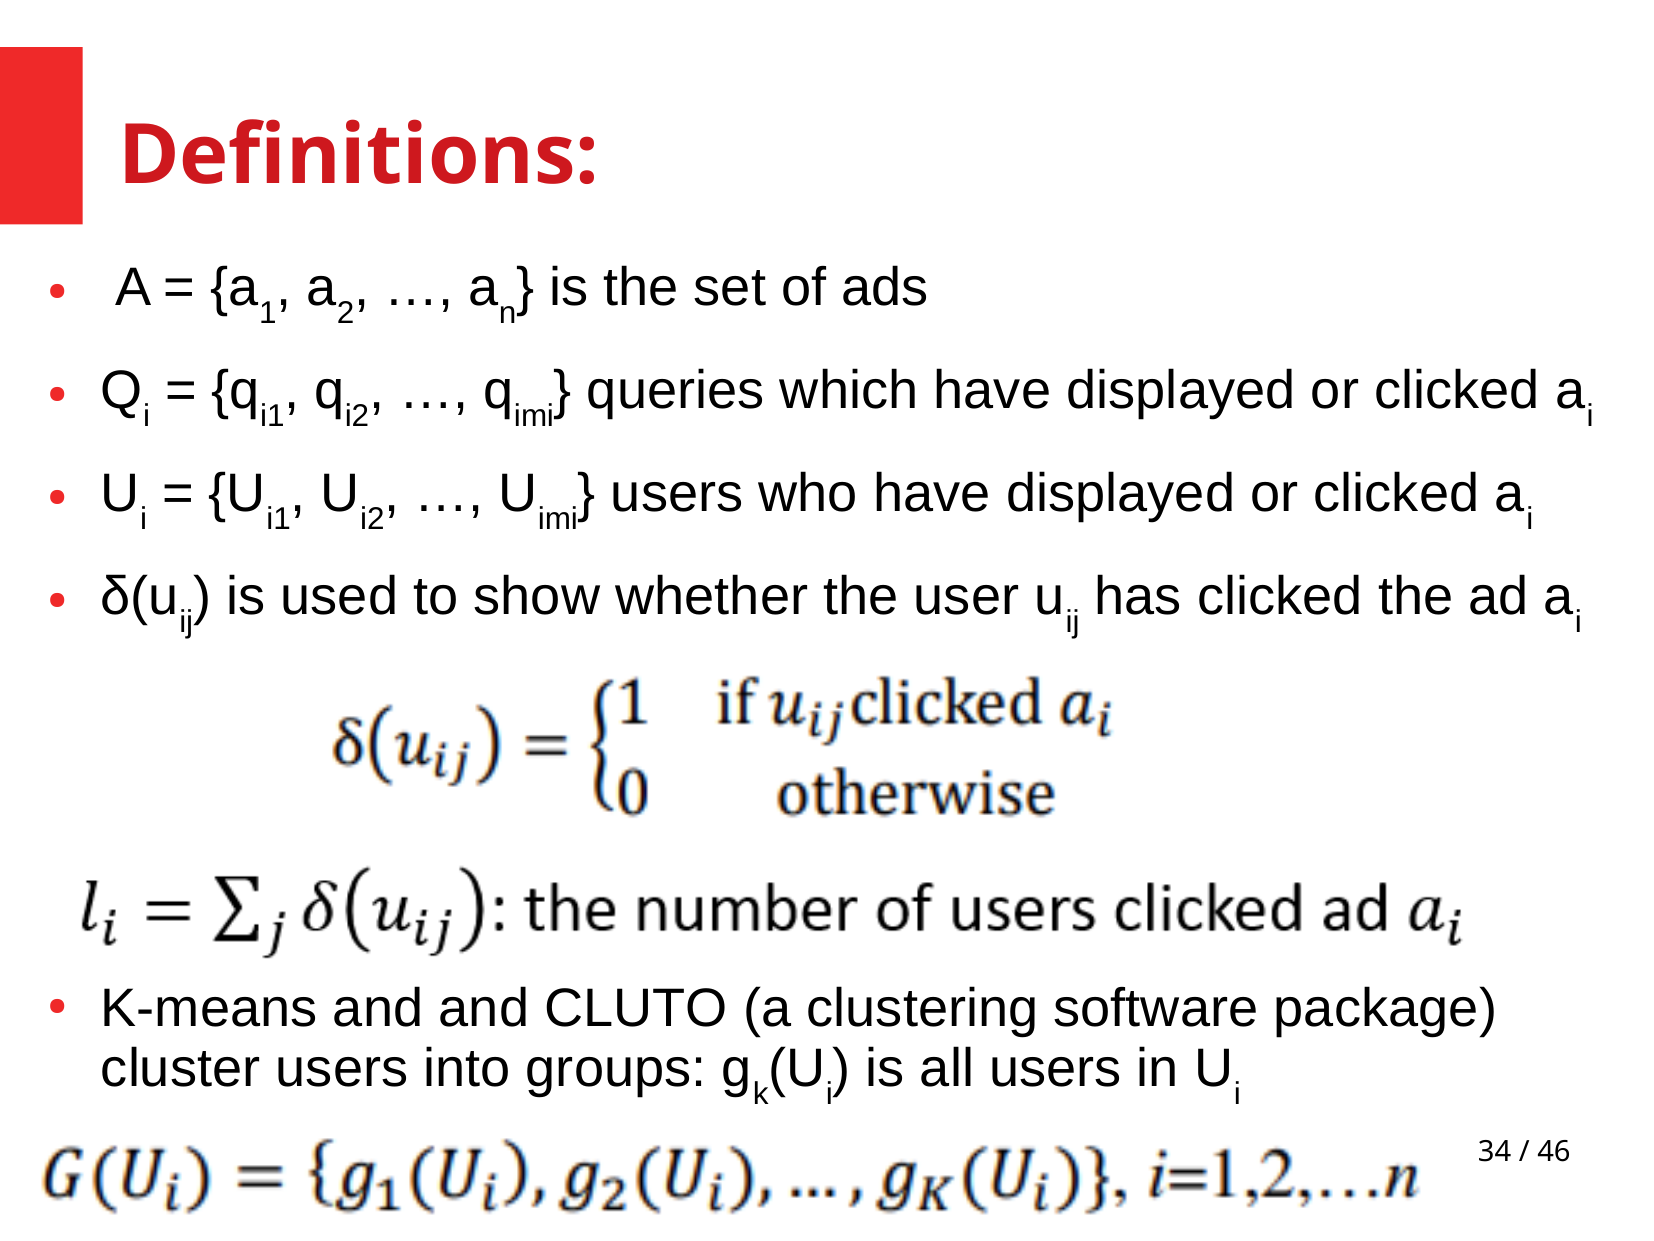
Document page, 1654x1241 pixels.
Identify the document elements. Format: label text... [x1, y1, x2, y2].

picture [300, 659, 1161, 841]
list A = {a1, a2, …, an} is the set of ads Qi = {qi1, qi2, …, qimi} queries which have displayed or clicked ai Ui = {Ui1, Ui2, …, Uimi} users who have displayed or clicked ai δ(uij) is used to show whether the user uij has clicked the ad ai K-means and and CLUTO (a clustering software package) cluster users into groups: gk(Ui) is all users in Ui [30, 256, 1636, 1186]
picture [60, 854, 1488, 976]
title Definitions: [118, 49, 1571, 256]
picture [30, 1127, 1441, 1235]
